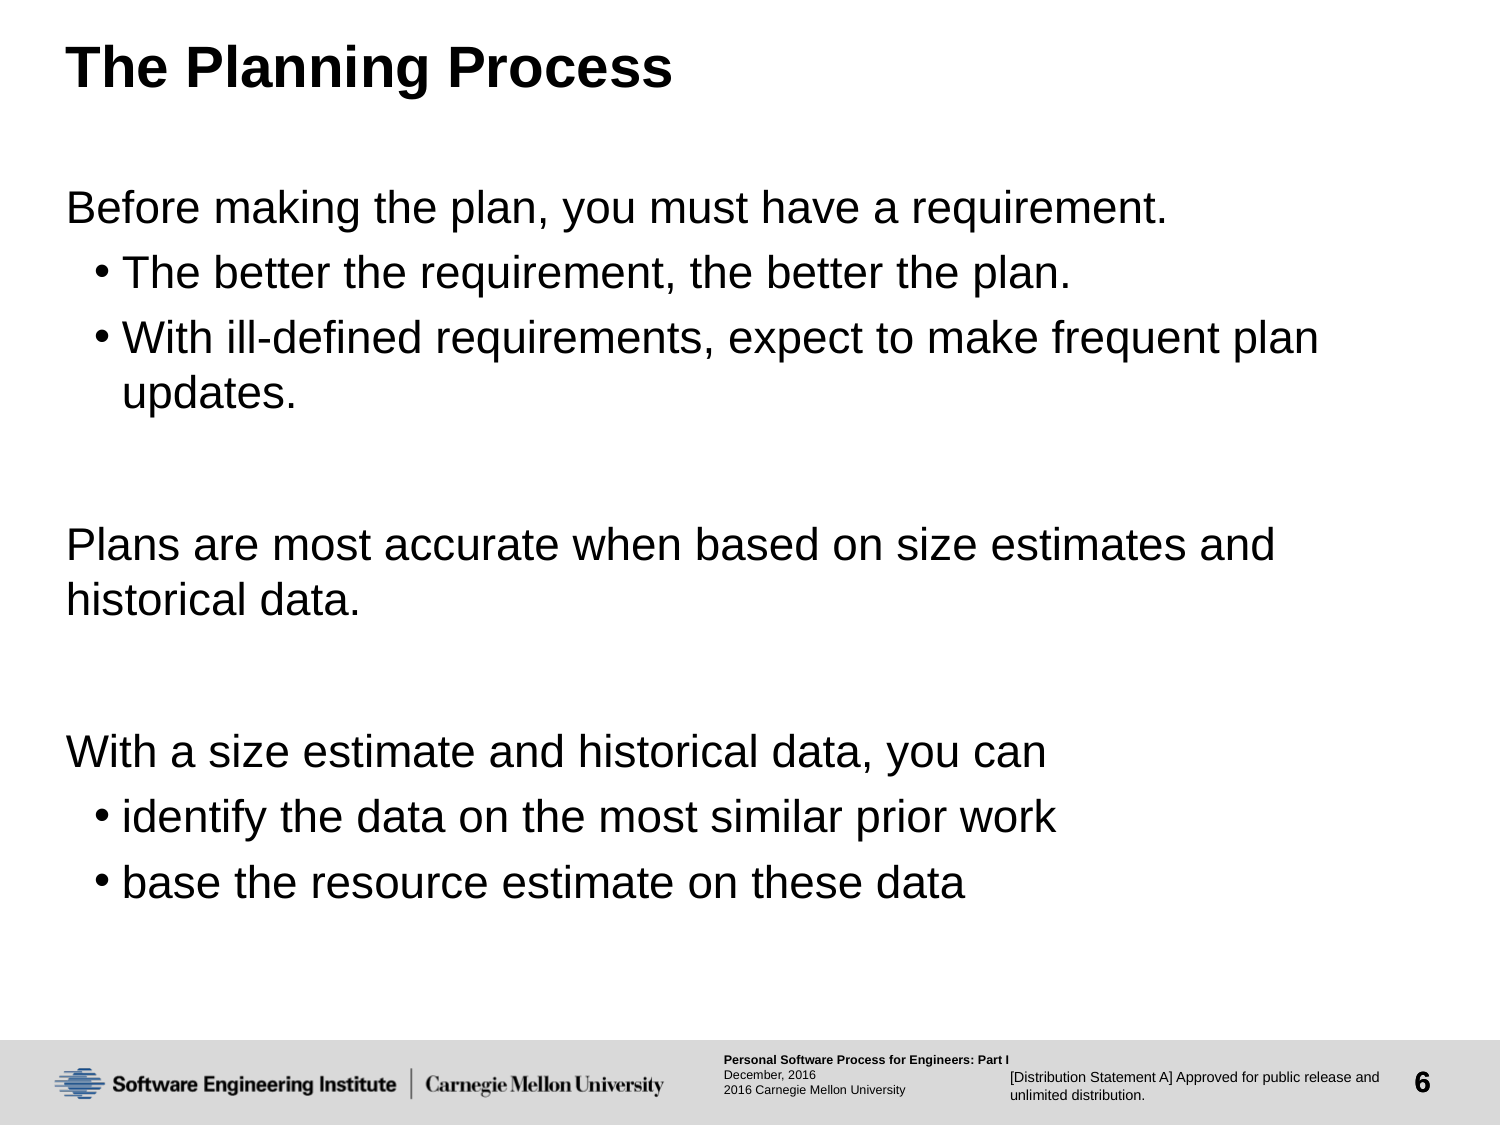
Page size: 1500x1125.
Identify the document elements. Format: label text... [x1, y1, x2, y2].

picture [46, 1061, 673, 1104]
title The Planning Process [65, 37, 1313, 148]
list Before making the plan, you must have a requirement. The better the requirement, the better the plan. With ill-defined requirements, expect to make frequent plan updates. Plans are most accurate when based on size estimates and historical data. With a size estimate and historical data, you can identify the data on the most similar prior work base the resource estimate on these data [65, 177, 1431, 1000]
